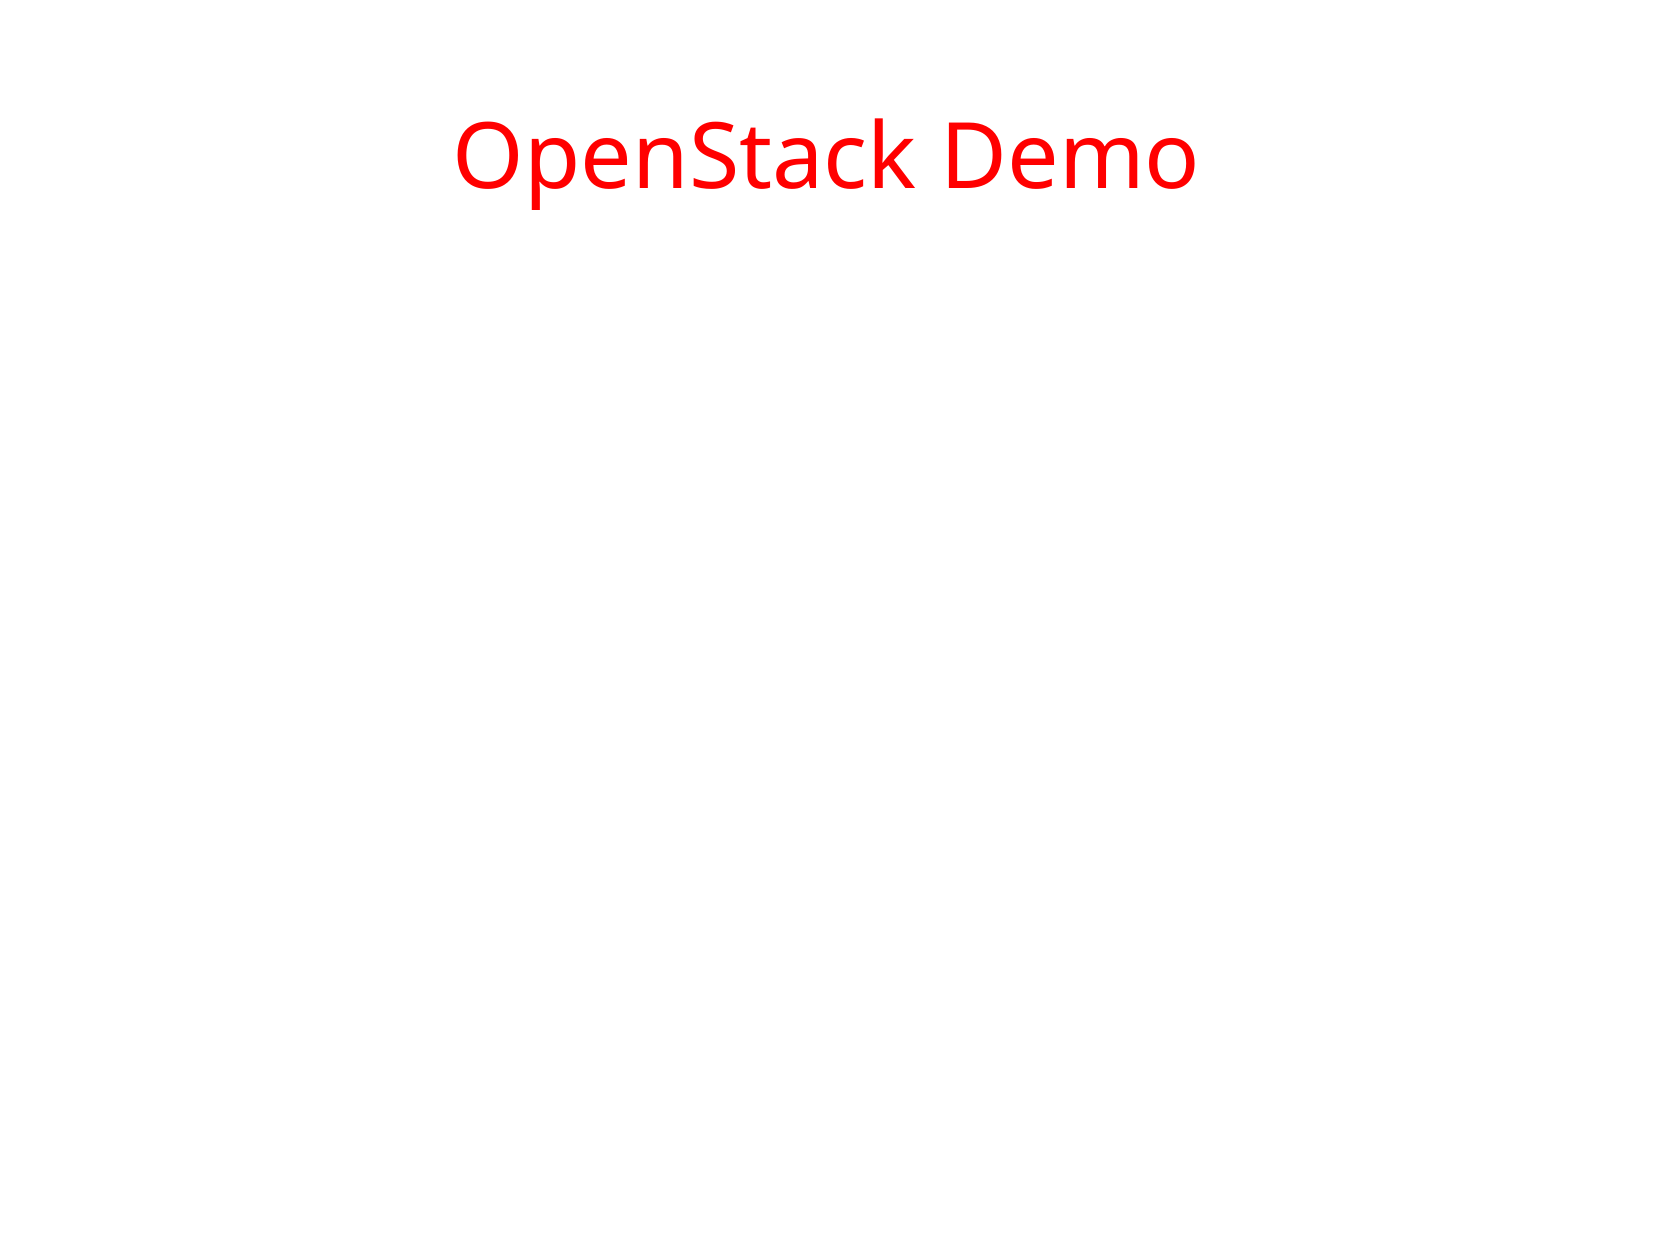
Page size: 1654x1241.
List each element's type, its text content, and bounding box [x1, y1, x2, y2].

title OpenStack Demo [82, 49, 1571, 257]
